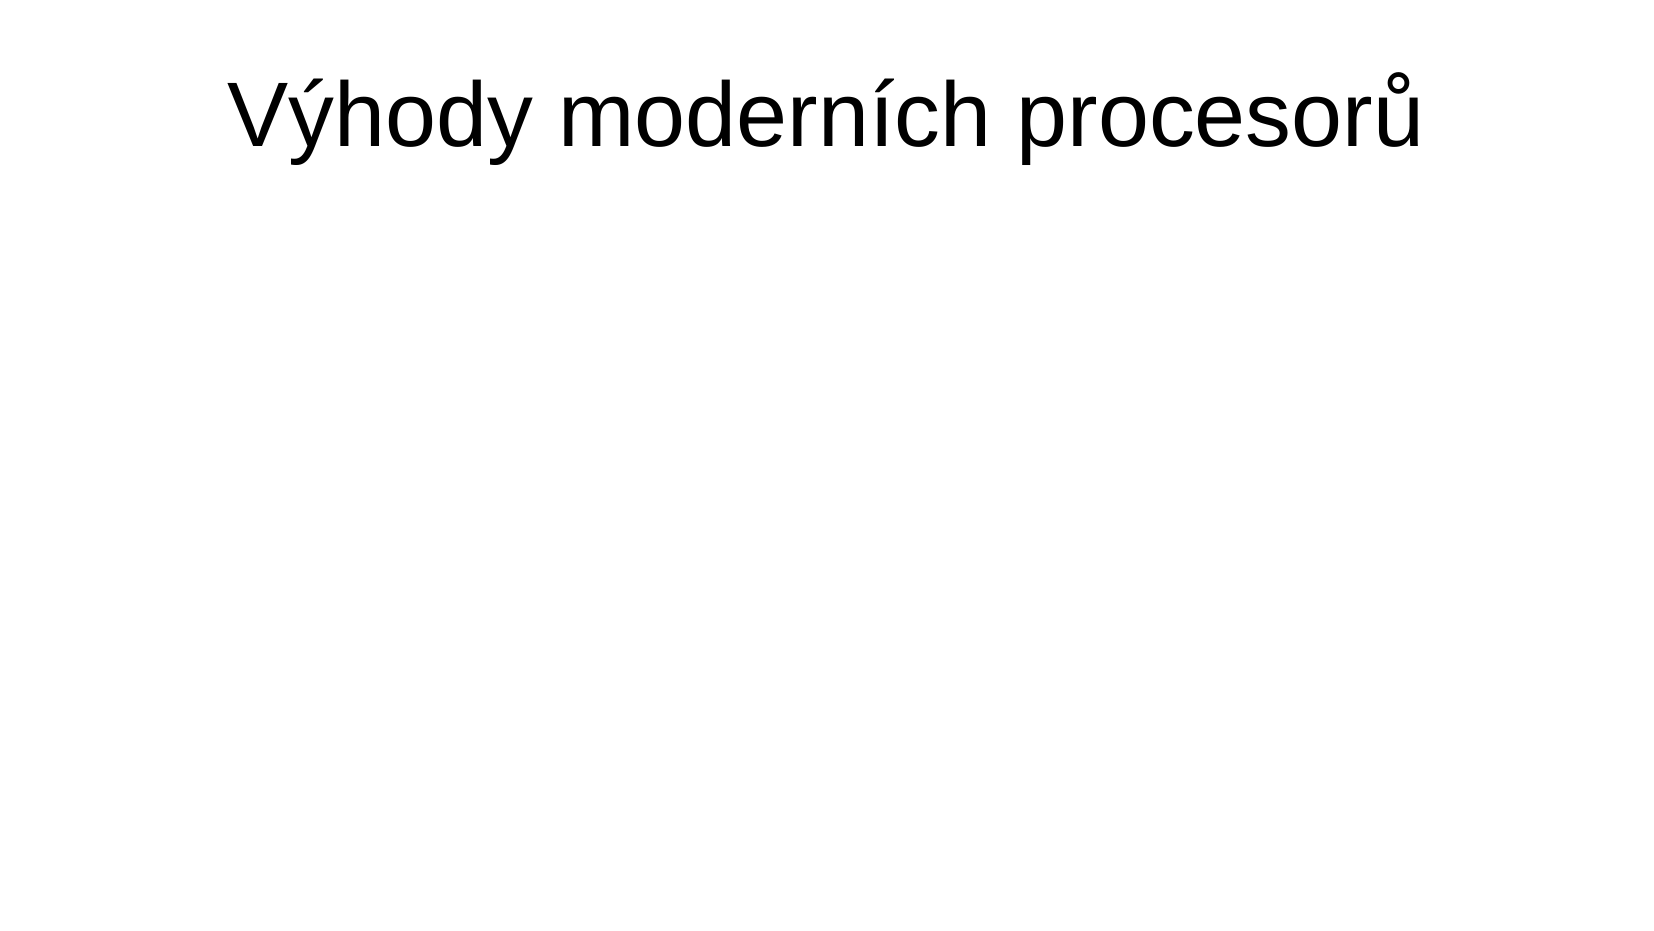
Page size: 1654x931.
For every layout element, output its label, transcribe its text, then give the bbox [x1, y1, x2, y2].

title Výhody moderních procesorů [82, 37, 1571, 193]
